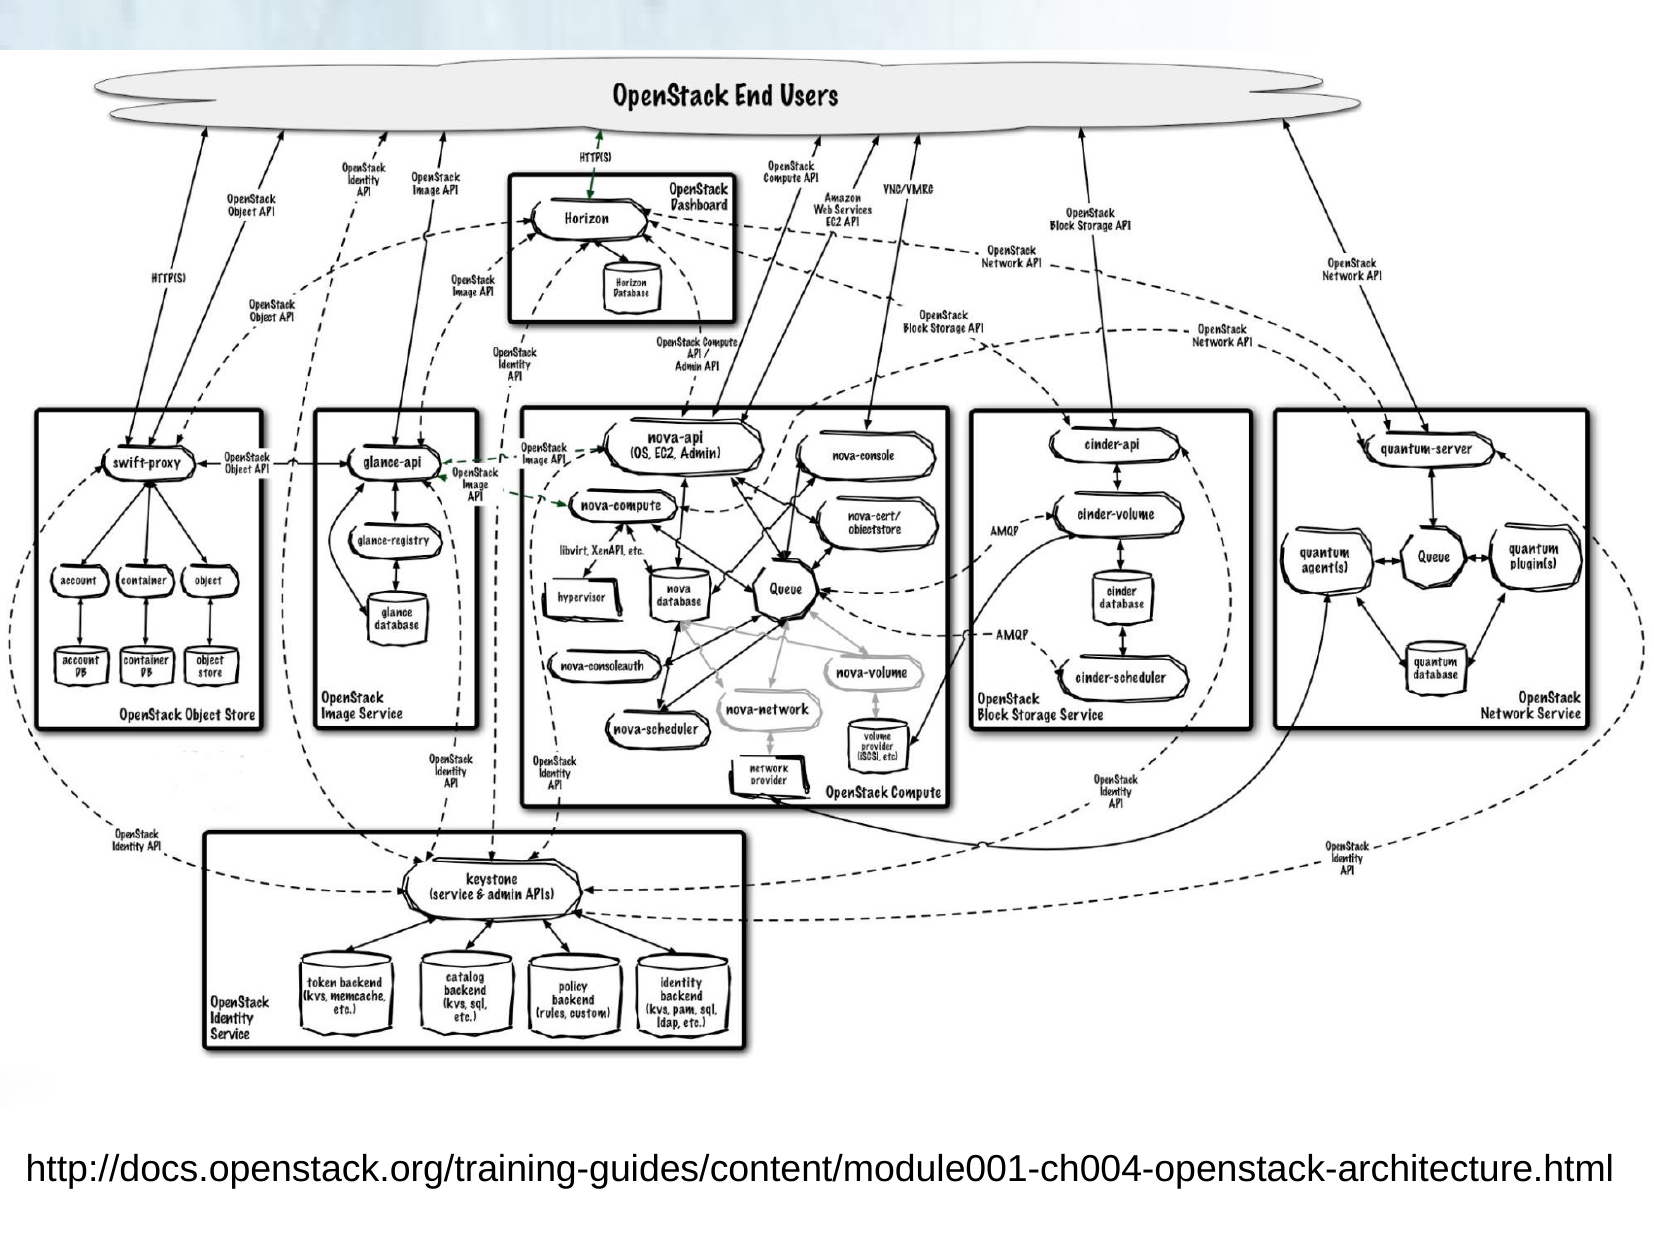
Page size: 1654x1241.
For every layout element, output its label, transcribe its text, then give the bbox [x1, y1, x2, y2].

text_box http://docs.openstack.org/training-guides/content/module001-ch004-openstack-architecture.html [10, 1140, 1630, 1198]
picture [0, 0, 1654, 1241]
